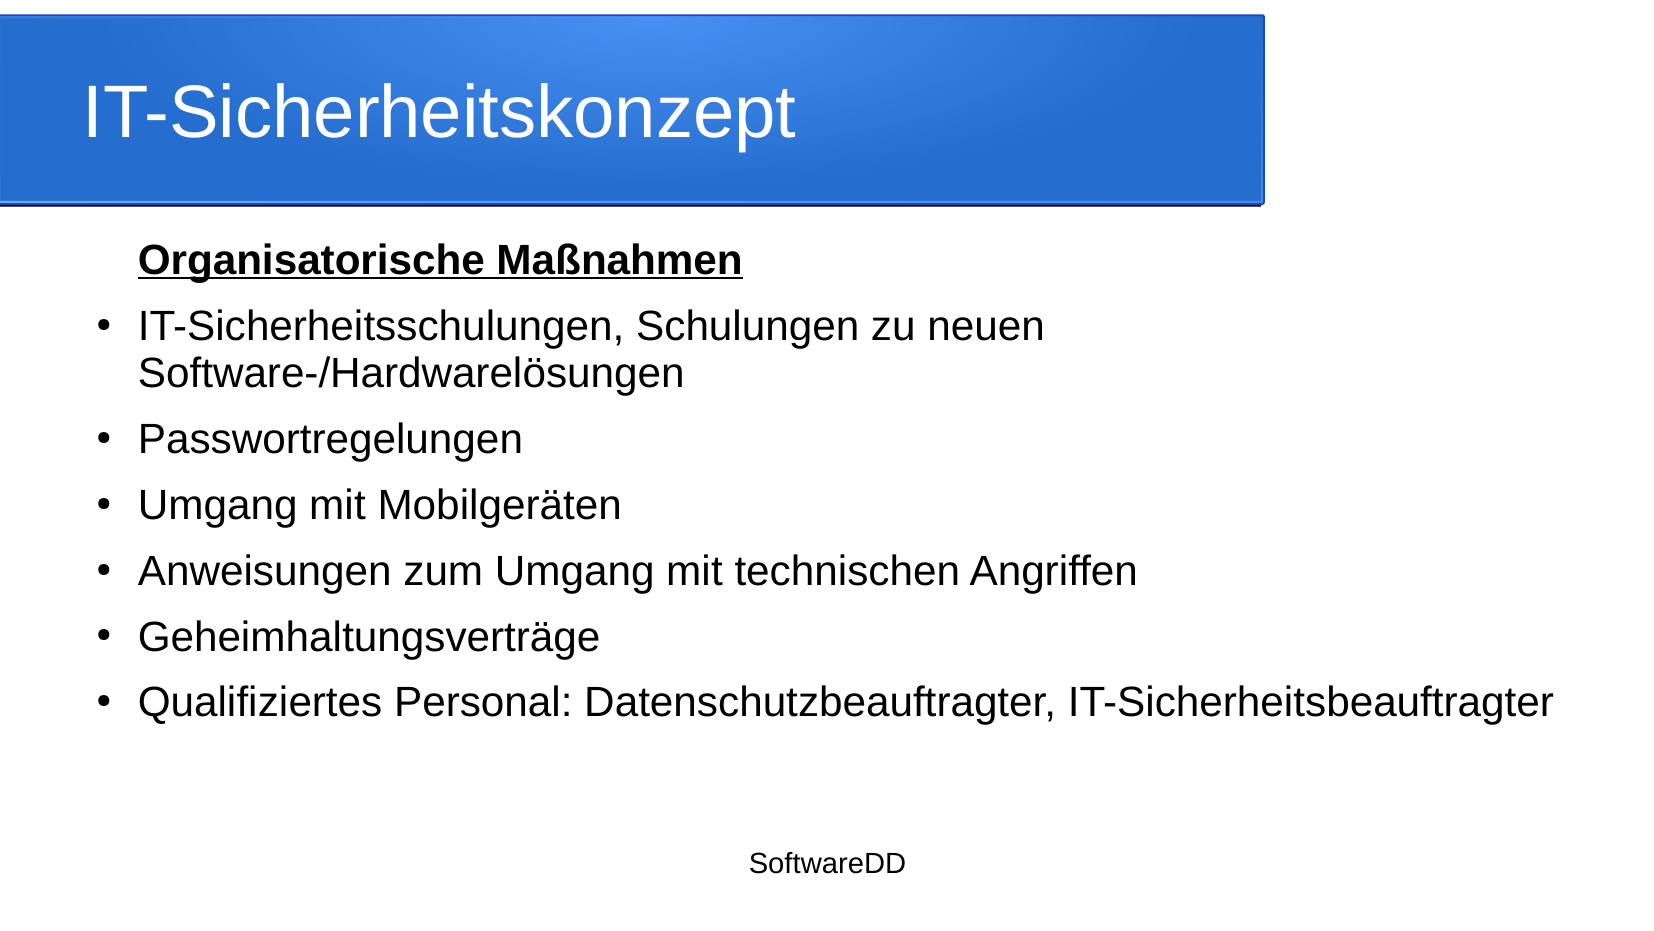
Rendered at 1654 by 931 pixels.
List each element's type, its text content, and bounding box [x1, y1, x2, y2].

list Organisatorische Maßnahmen IT-Sicherheitsschulungen, Schulungen zu neuen Software-/Hardwarelösungen Passwortregelungen Umgang mit Mobilgeräten Anweisungen zum Umgang mit technischen Angriffen Geheimhaltungsverträge Qualifiziertes Personal: Datenschutzbeauftragter, IT-Sicherheitsbeauftragter [82, 236, 1571, 776]
title IT-Sicherheitskonzept [82, 35, 1235, 189]
